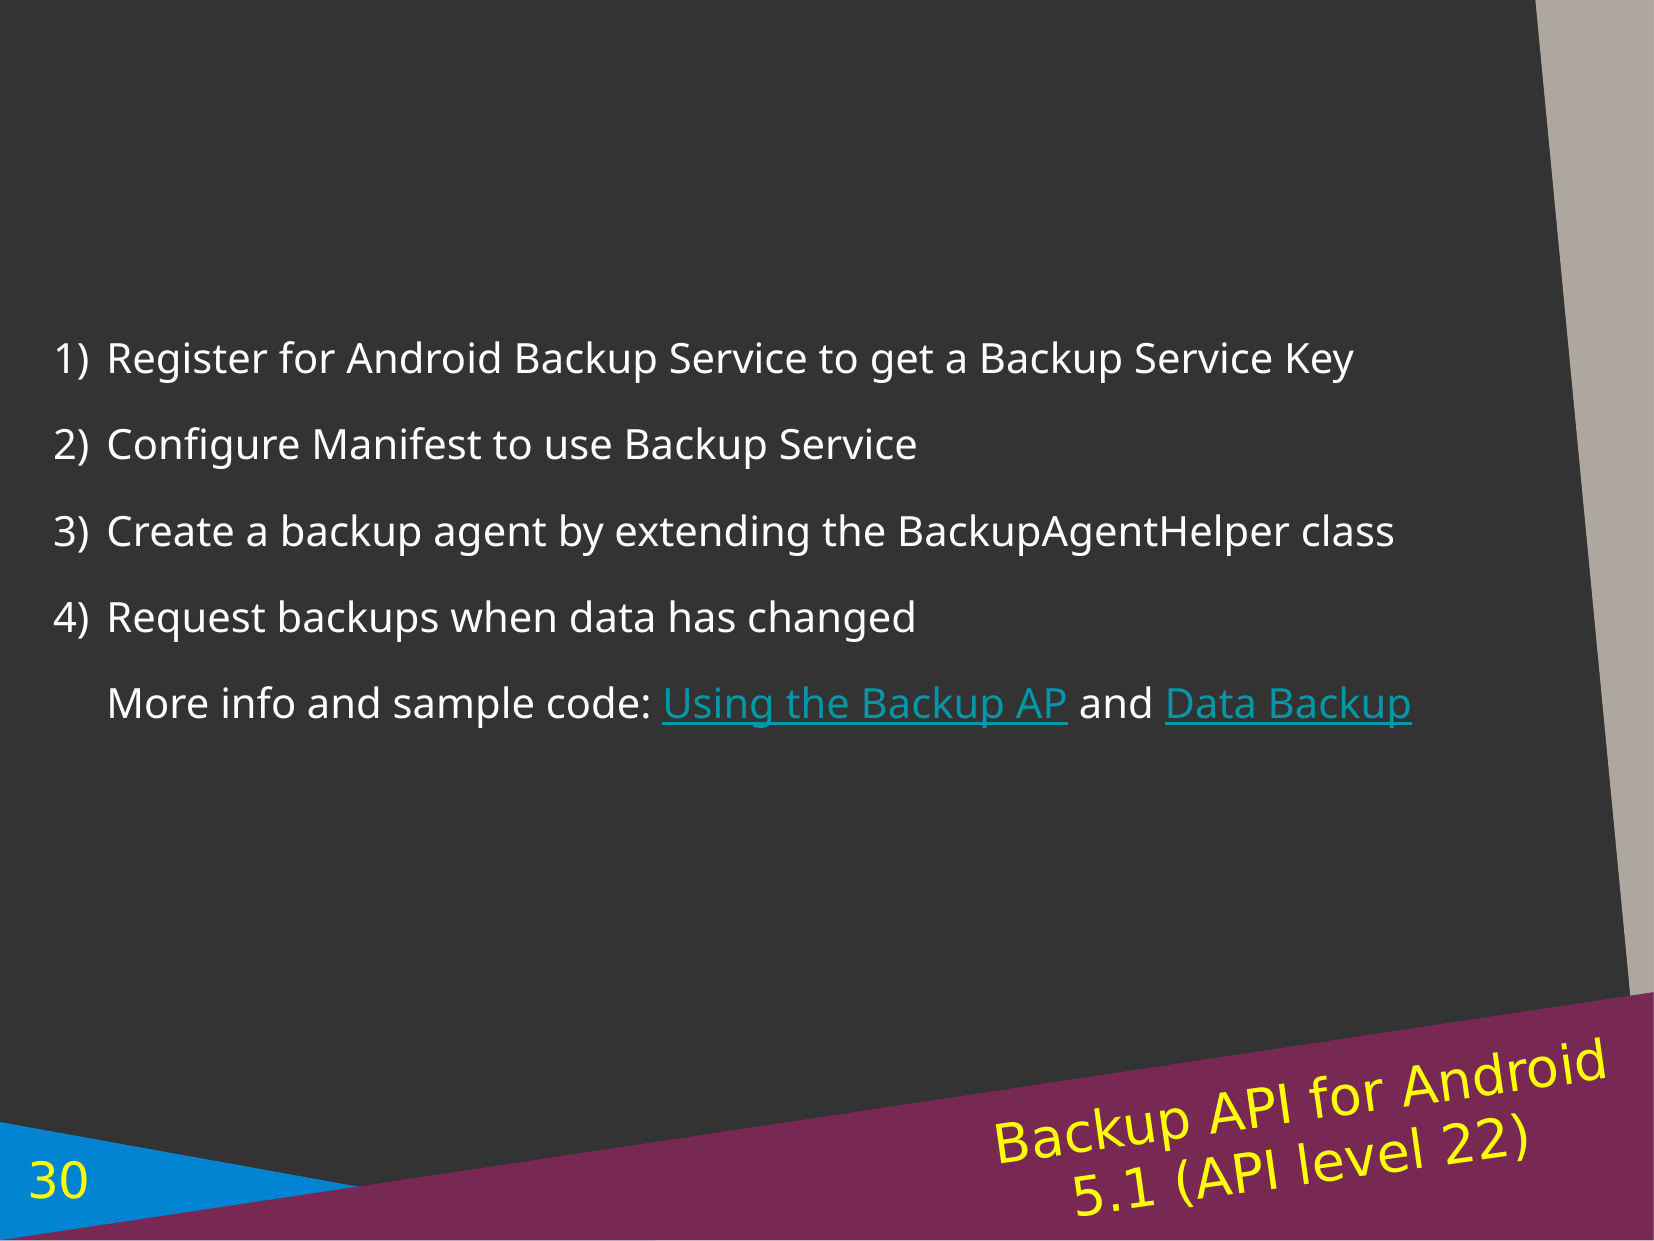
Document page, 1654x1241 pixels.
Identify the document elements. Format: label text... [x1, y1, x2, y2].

title Backup API for Android 5.1 (API level 22) [956, 995, 1654, 1241]
list Register for Android Backup Service to get a Backup Service Key Configure Manifest to use Backup Service Create a backup agent by extending the BackupAgentHelper class Request backups when data has changed More info and sample code: Using the Backup AP and Data Backup [35, 59, 1524, 993]
